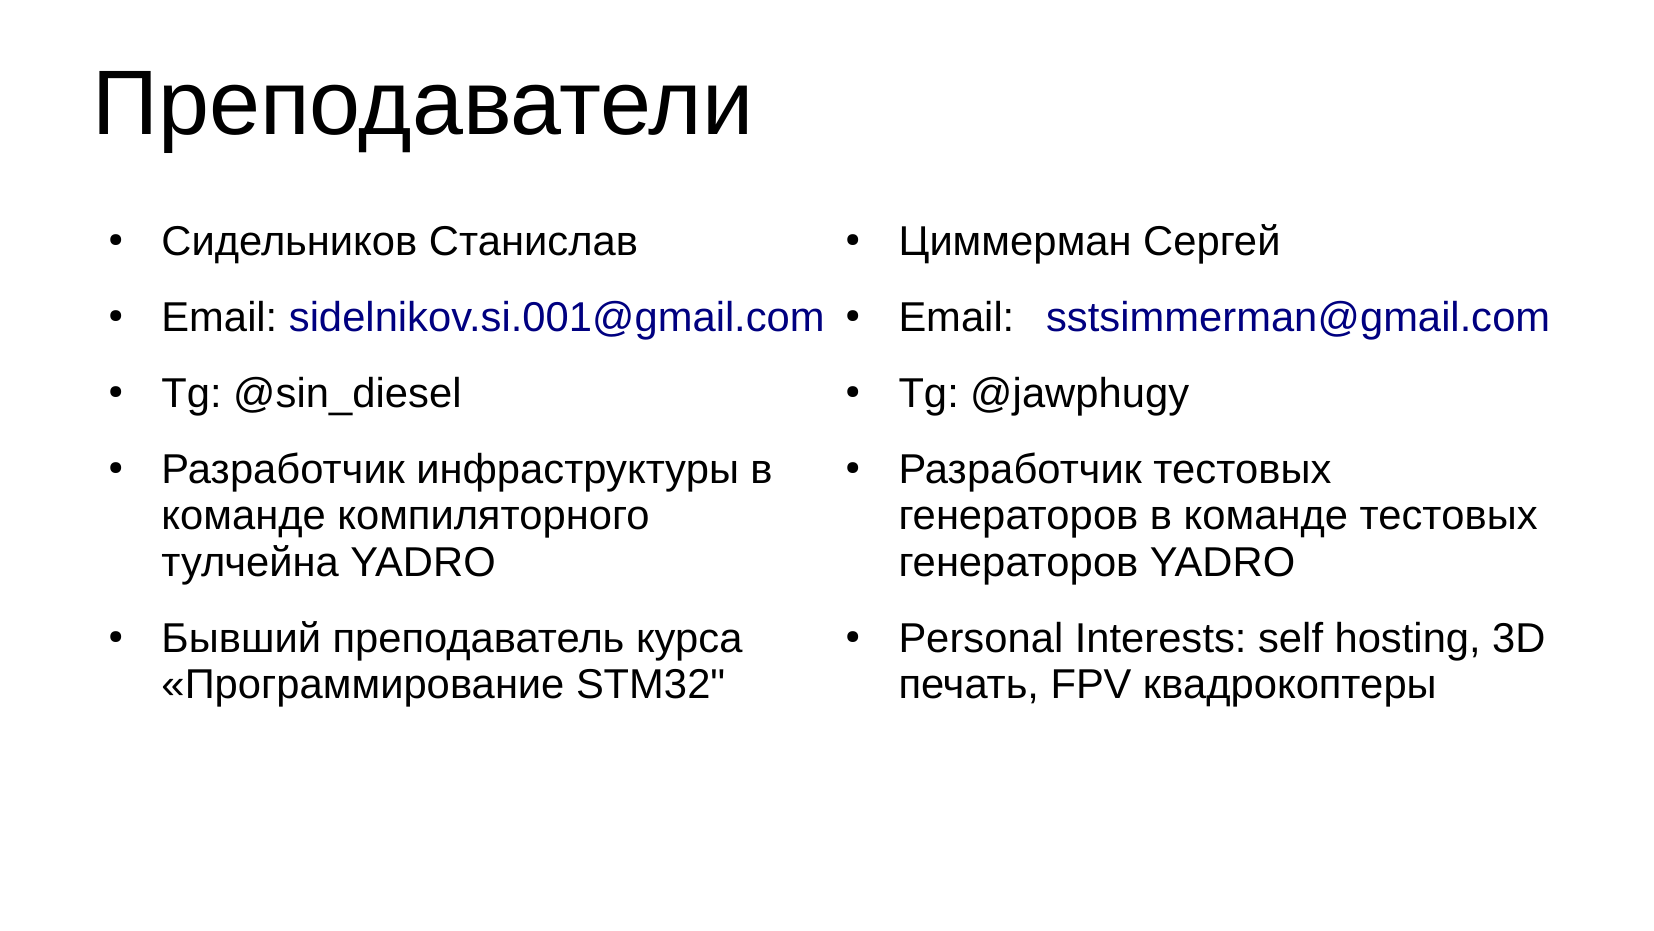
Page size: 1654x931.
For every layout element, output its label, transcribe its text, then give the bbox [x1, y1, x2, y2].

list Циммерман Сергей Email: sstsimmerman@gmail.com Tg: @jawphugy Разработчик тестовых генераторов в команде тестовых генераторов YADRO Personal Interests: self hosting, 3D печать, FPV квадрокоптеры [827, 217, 1571, 758]
title Преподаватели [0, 25, 1168, 181]
list Сидельников Станислав Email: sidelnikov.si.001@gmail.com Tg: @sin_diesel Разработчик инфраструктуры в команде компиляторного тулчейна YADRO Бывший преподаватель курса «Программирование STM32" [90, 217, 827, 758]
